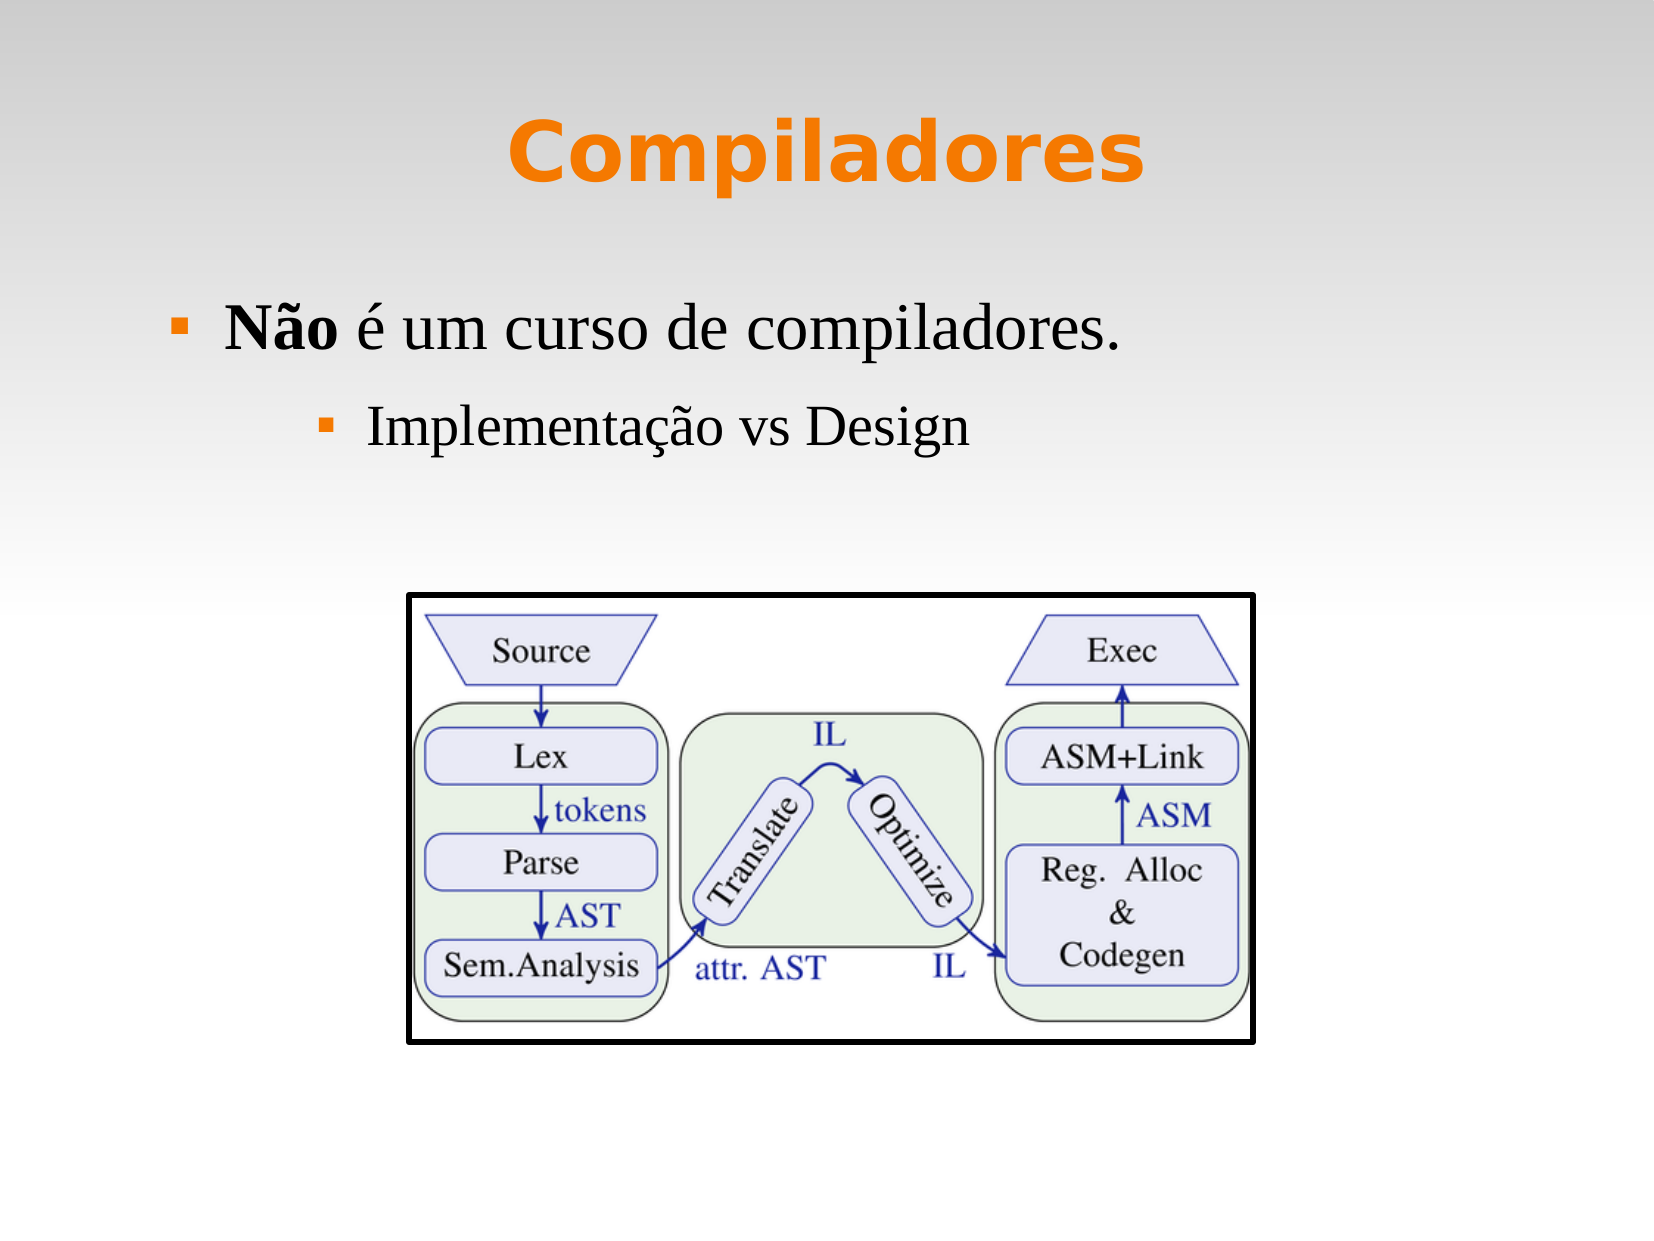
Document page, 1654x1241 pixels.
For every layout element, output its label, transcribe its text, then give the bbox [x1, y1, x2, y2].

list Não é um curso de compiladores. Implementação vs Design [82, 290, 1571, 1109]
title Compiladores [82, 49, 1571, 257]
picture [411, 597, 1251, 1040]
